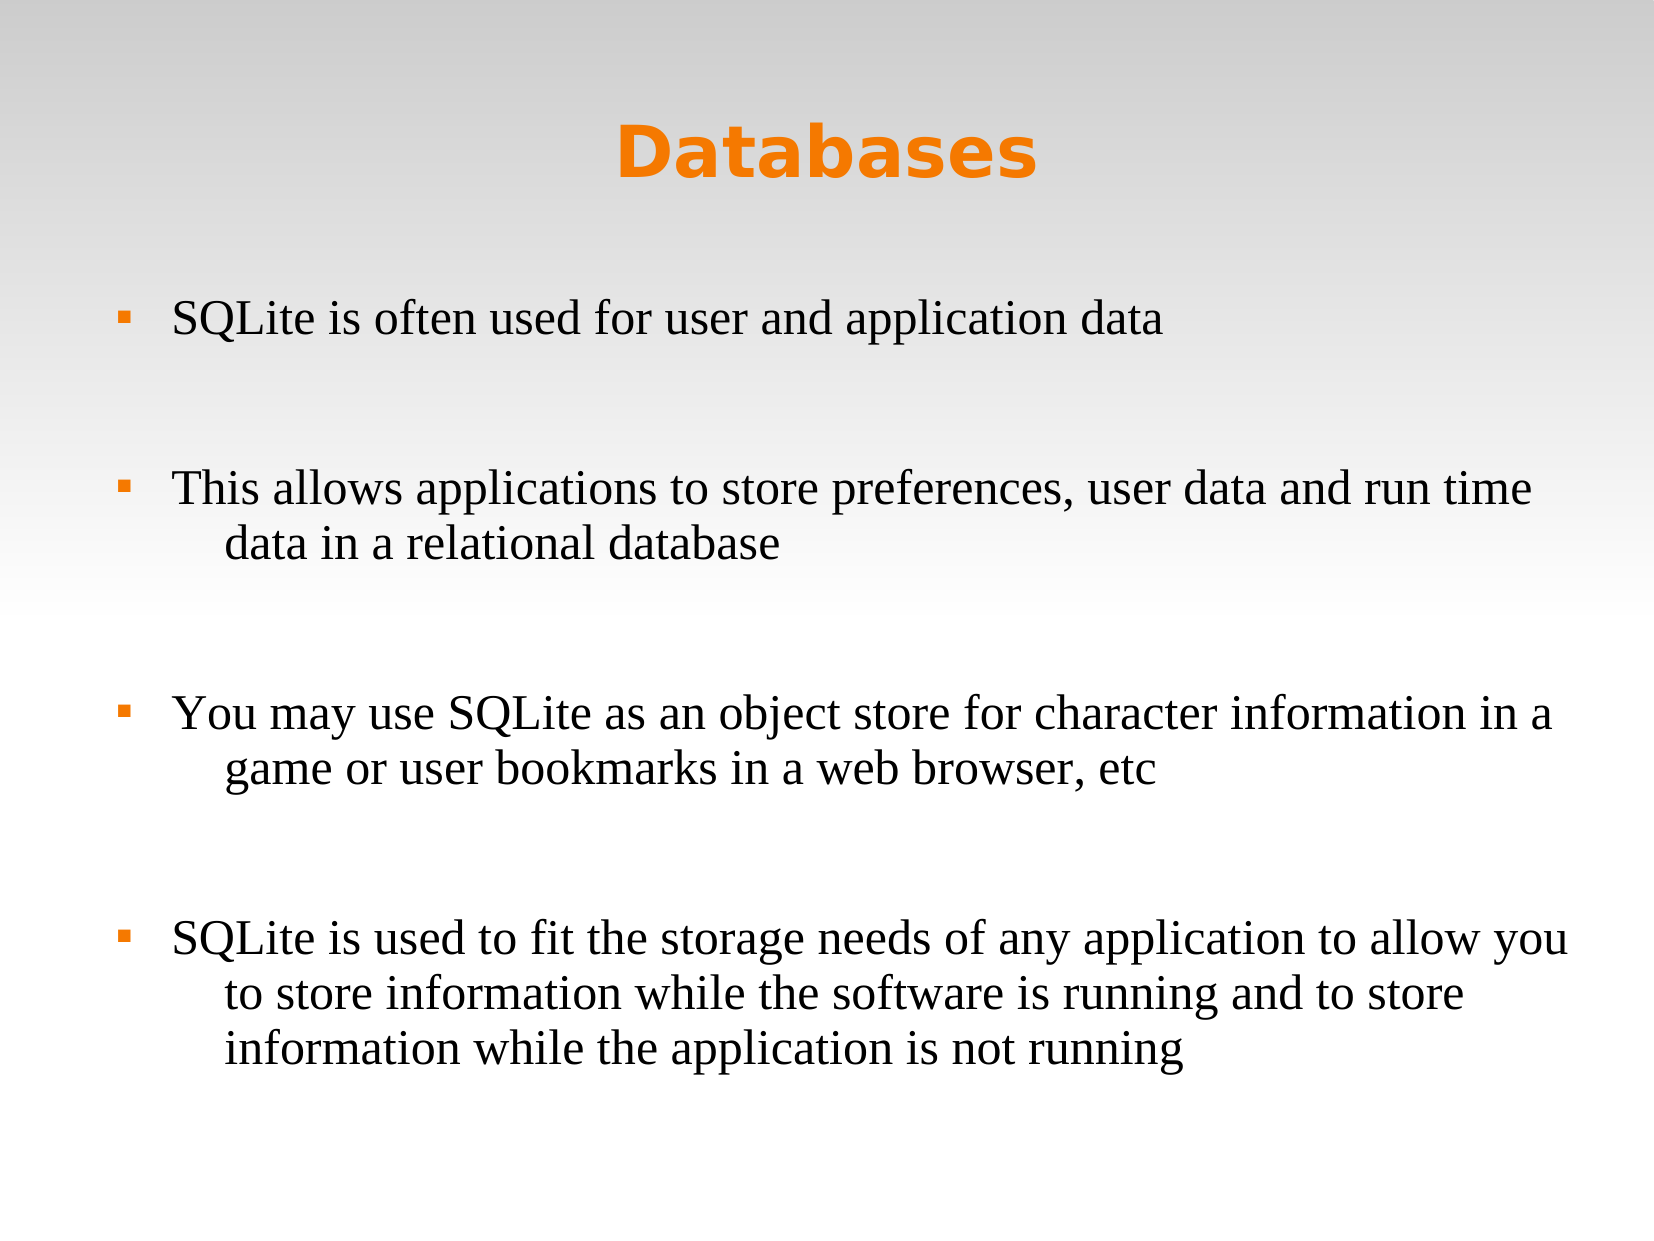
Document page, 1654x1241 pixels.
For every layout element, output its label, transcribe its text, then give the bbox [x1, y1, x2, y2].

title Databases [82, 49, 1571, 257]
list SQLite is often used for user and application data This allows applications to store preferences, user data and run time data in a relational database You may use SQLite as an object store for character information in a game or user bookmarks in a web browser, etc SQLite is used to fit the storage needs of any application to allow you to store information while the software is running and to store information while the application is not running [82, 290, 1571, 1133]
